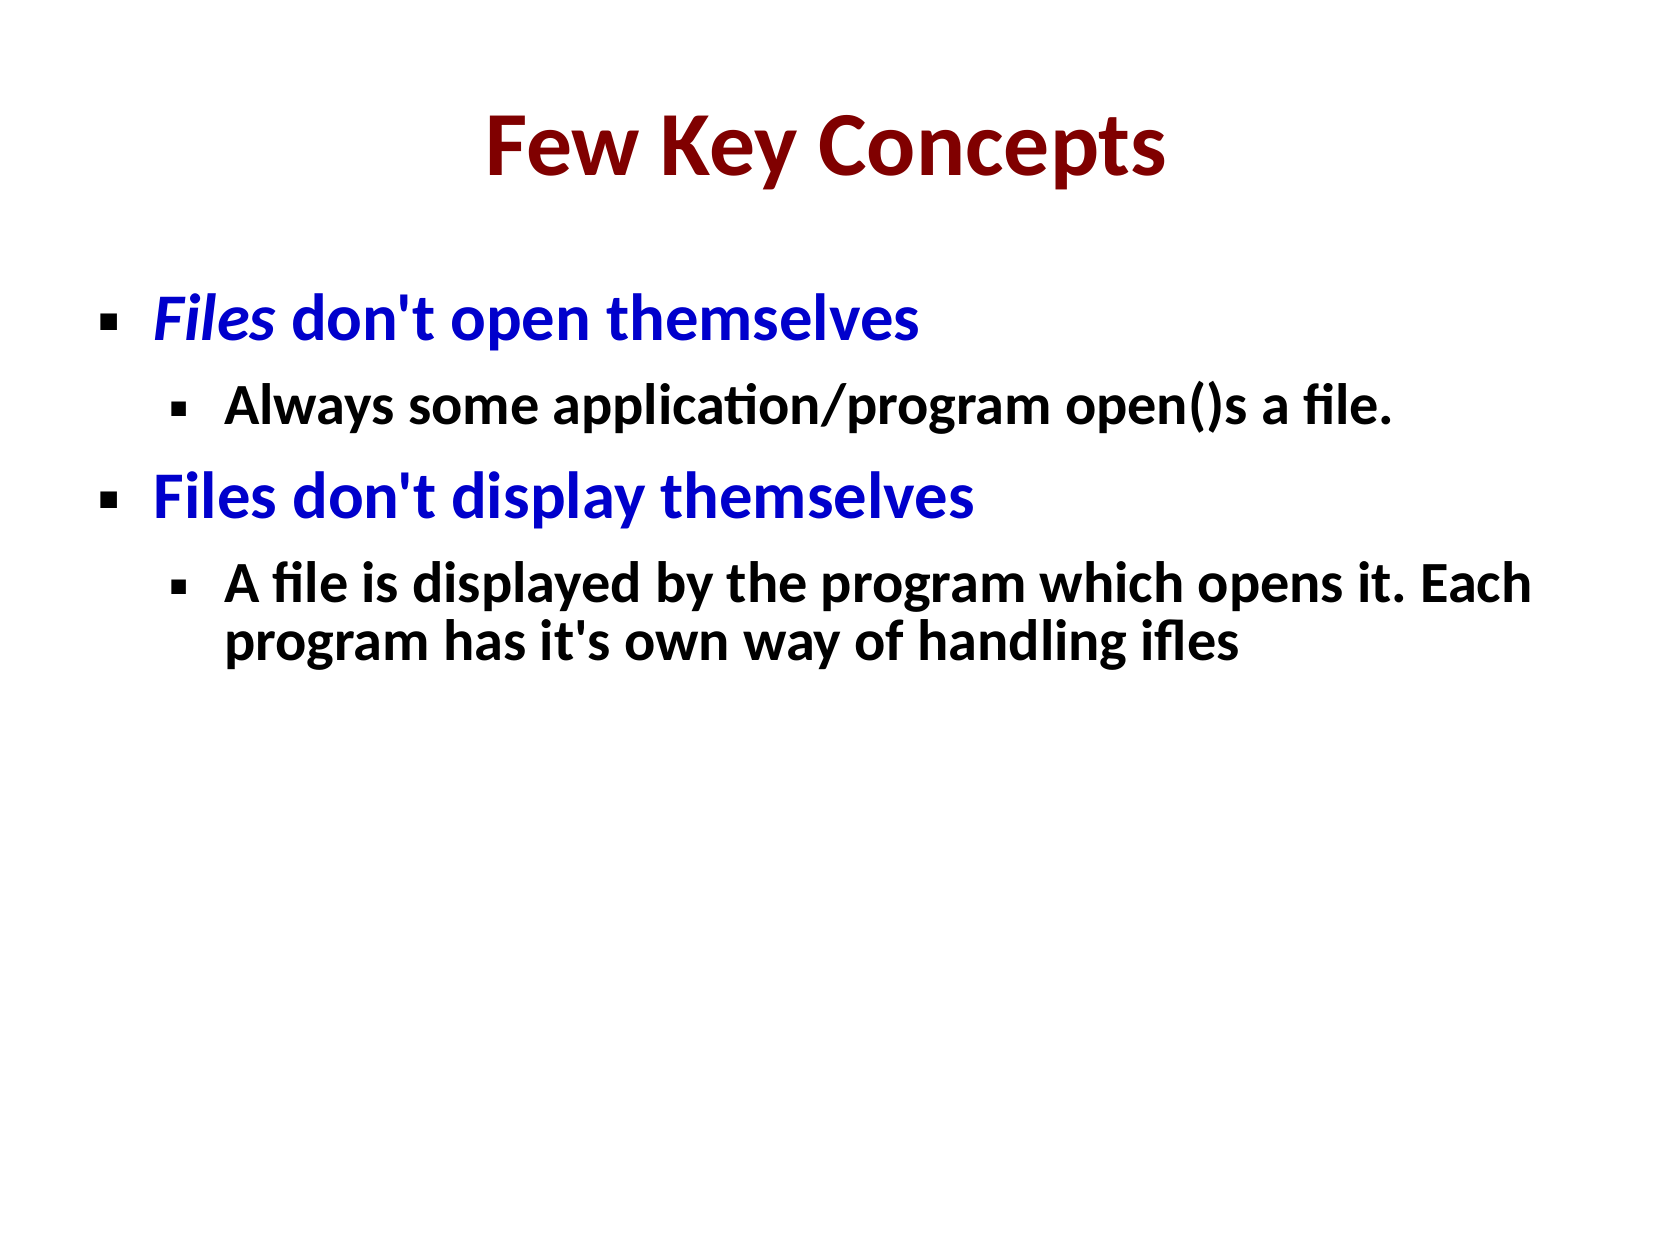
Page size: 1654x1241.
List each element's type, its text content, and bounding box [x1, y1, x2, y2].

list Files don't open themselves Always some application/program open()s a file. Files don't display themselves A file is displayed by the program which opens it. Each program has it's own way of handling ifles [82, 290, 1571, 1010]
title Few Key Concepts [82, 49, 1571, 257]
